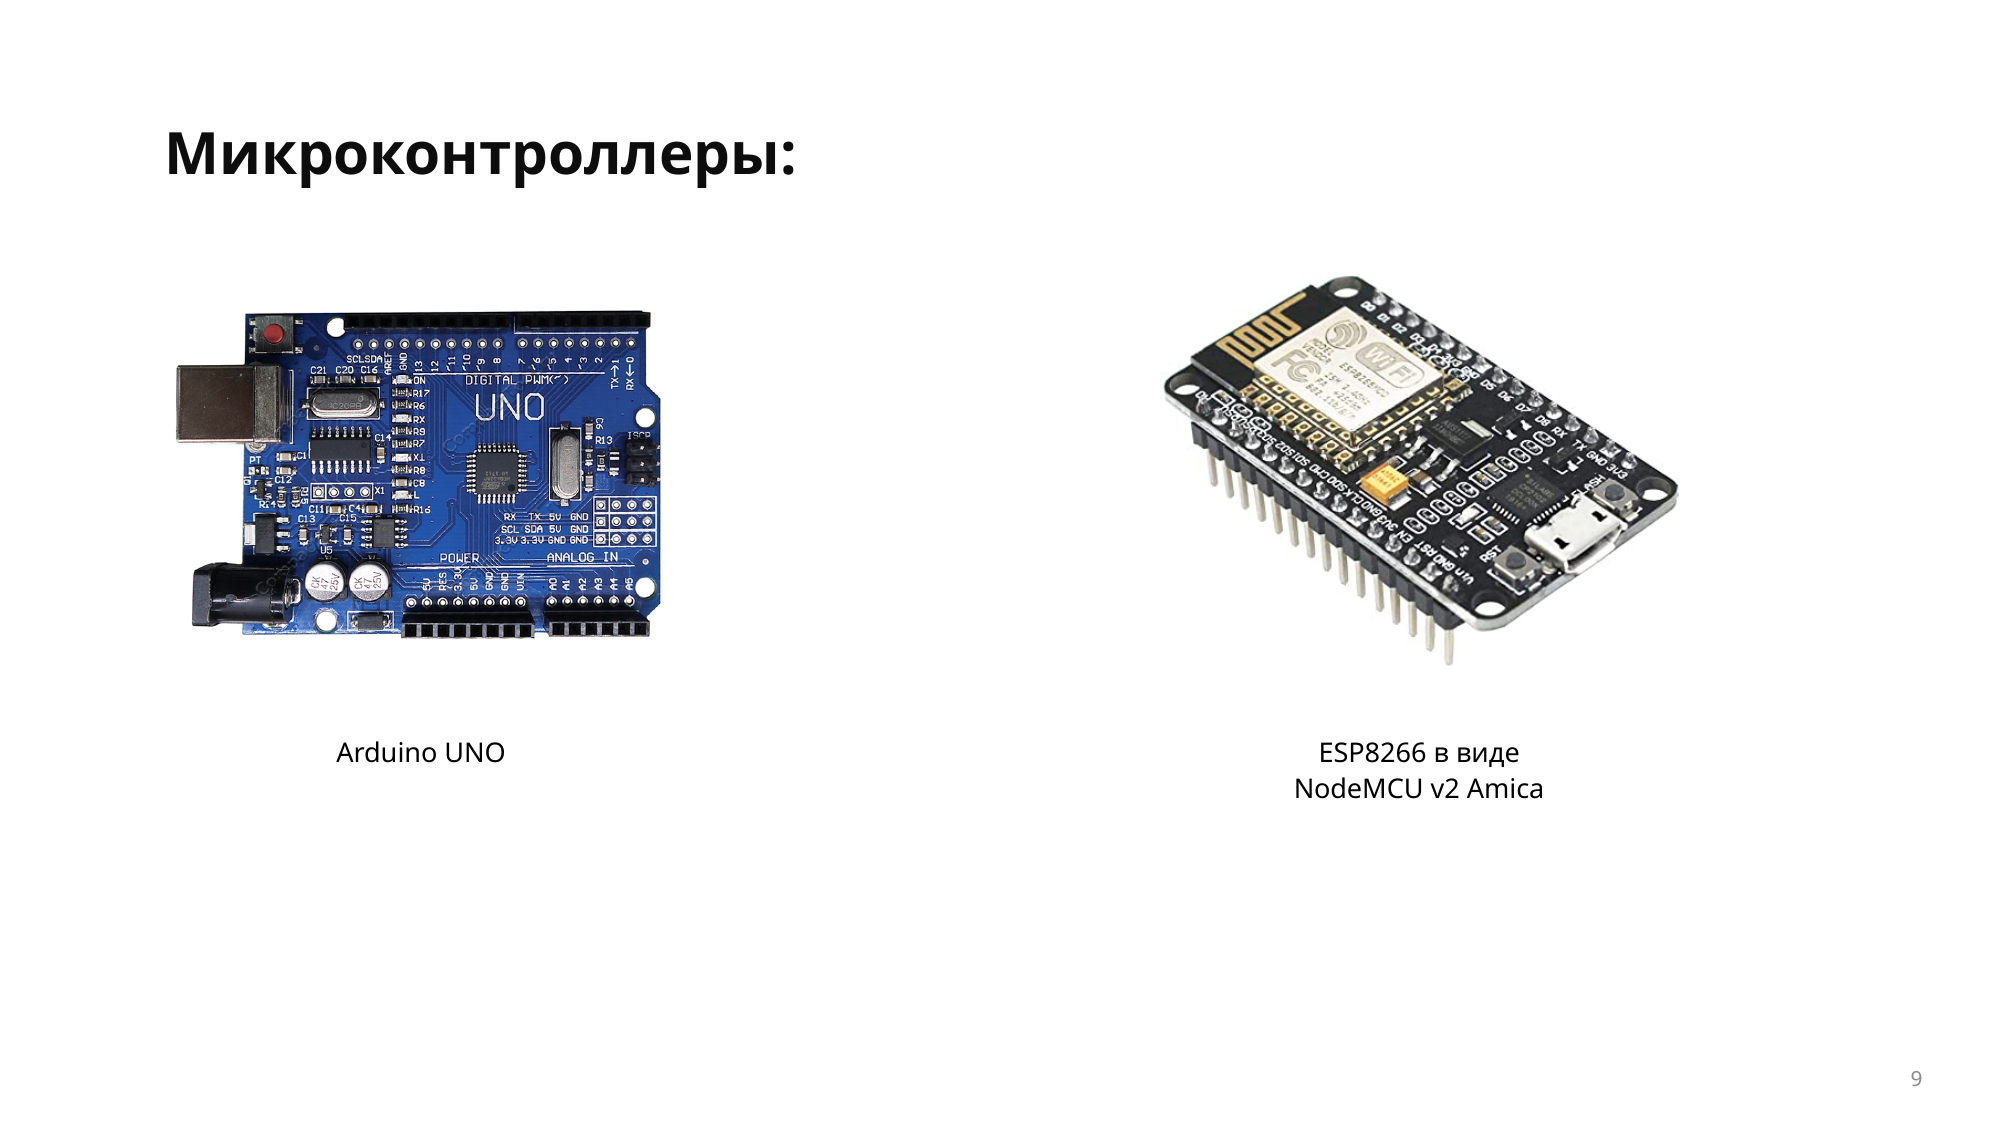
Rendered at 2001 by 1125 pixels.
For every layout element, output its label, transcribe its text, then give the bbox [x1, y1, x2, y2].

text_box ESP8266 в виде NodeMCU v2 Amica [1278, 724, 1560, 812]
text_box Arduino UNO [321, 724, 521, 776]
text_box Микроконтроллеры: [149, 108, 1850, 194]
slide_number <номер> [1832, 1034, 2000, 1125]
picture [172, 298, 667, 643]
picture [1159, 274, 1680, 667]
